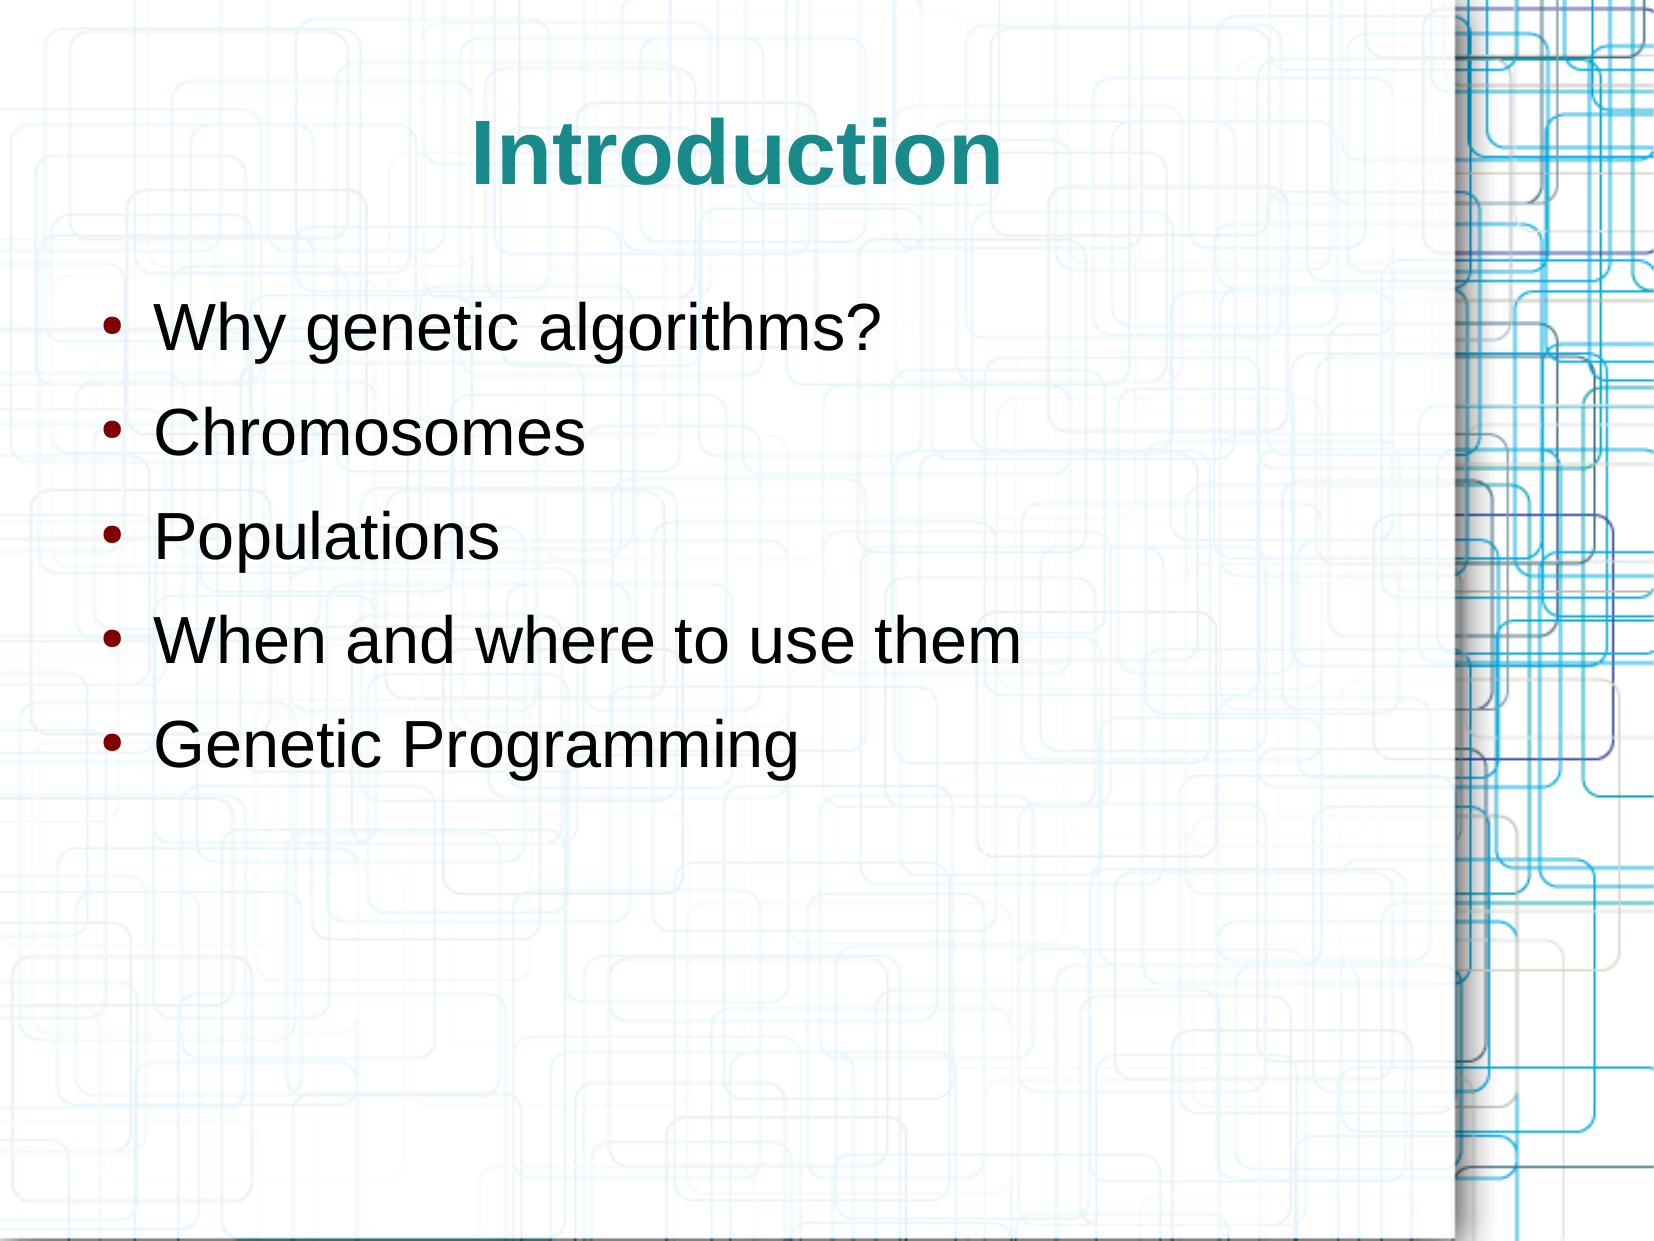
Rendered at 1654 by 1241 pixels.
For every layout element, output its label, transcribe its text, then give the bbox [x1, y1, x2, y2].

list Why genetic algorithms? Chromosomes Populations When and where to use them Genetic Programming [82, 290, 1418, 1094]
picture [0, 0, 1654, 1241]
title Introduction [59, 49, 1418, 257]
